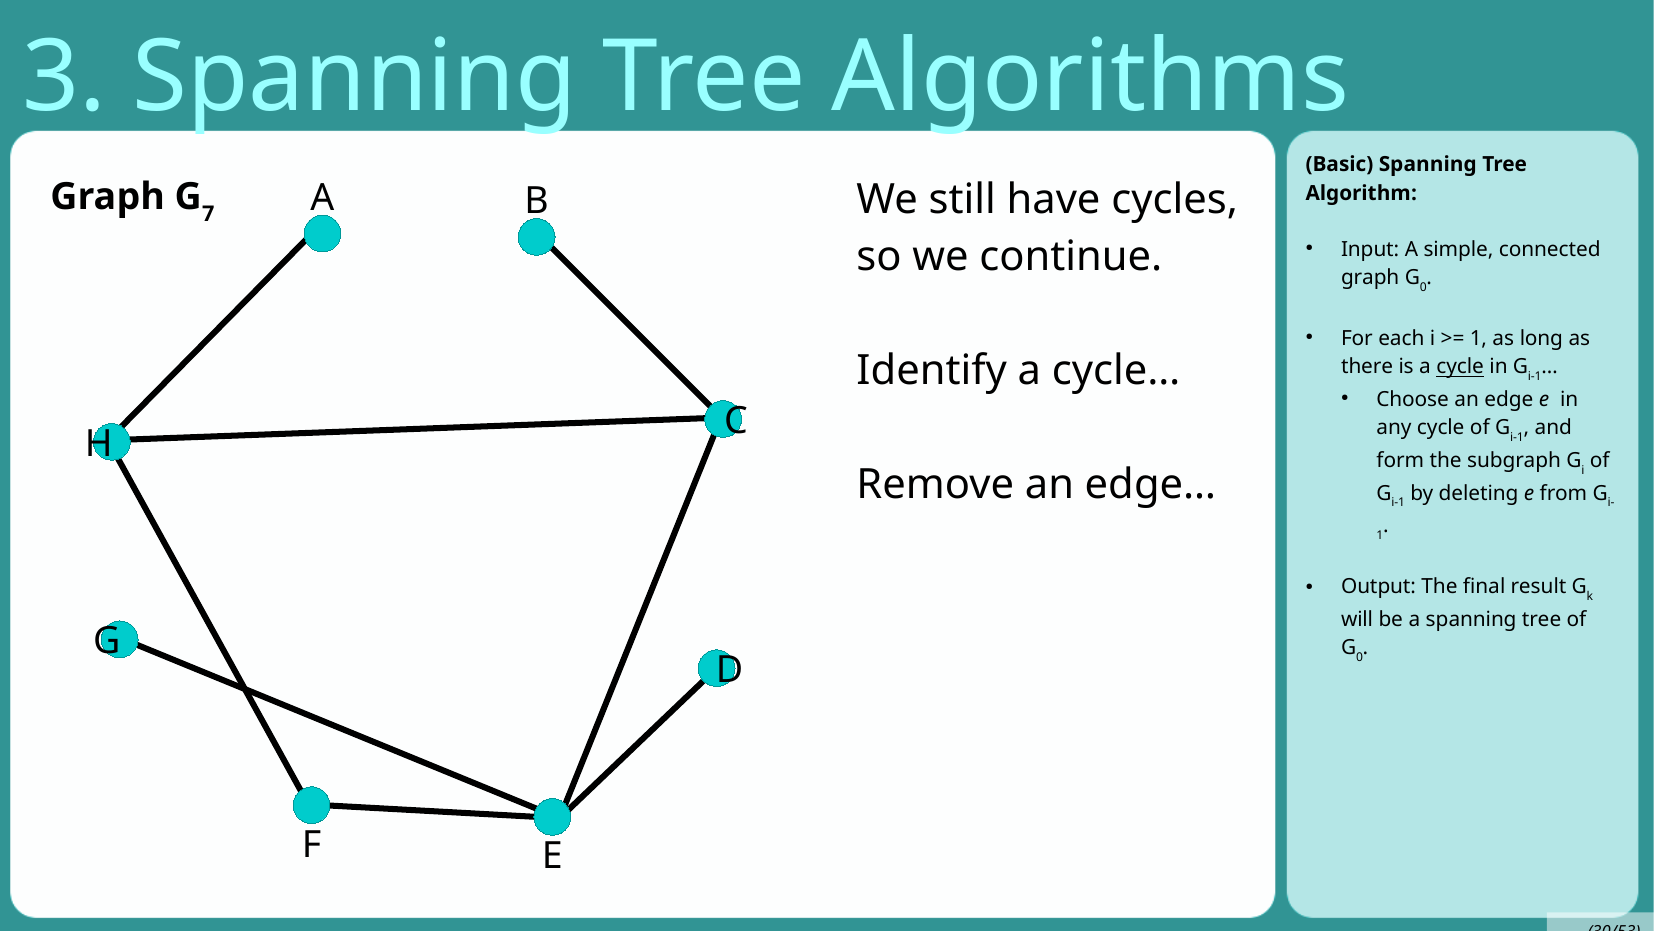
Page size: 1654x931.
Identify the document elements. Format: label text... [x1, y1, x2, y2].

text_box F [293, 786, 330, 824]
text_box We still have cycles, so we continue. Identify a cycle… Remove an edge… [856, 169, 1247, 452]
text_box D [698, 649, 731, 687]
text_box E [533, 798, 571, 836]
title 3. Spanning Tree Algorithms [22, 13, 1511, 130]
text_box C [704, 400, 737, 438]
picture [0, 0, 1654, 931]
text_box H [93, 423, 131, 461]
text_box D [722, 658, 736, 679]
text_box G [101, 620, 139, 658]
text_box C [730, 409, 742, 430]
text_box B [518, 218, 556, 256]
text_box A [304, 215, 341, 252]
text_box (Basic) Spanning Tree Algorithm: Input: A simple, connected graph G0. For each i >= 1, as long as there is a cycle in Gi-1… Choose an edge e in any cycle of Gi-1, and form the subgraph Gi of Gi-1 by deleting e from Gi-1. Output: The final result Gk will be a spanning tree of G0. [1290, 141, 1631, 661]
text_box (<number>/53) [1546, 912, 1654, 931]
text_box Graph G7 [35, 161, 242, 229]
